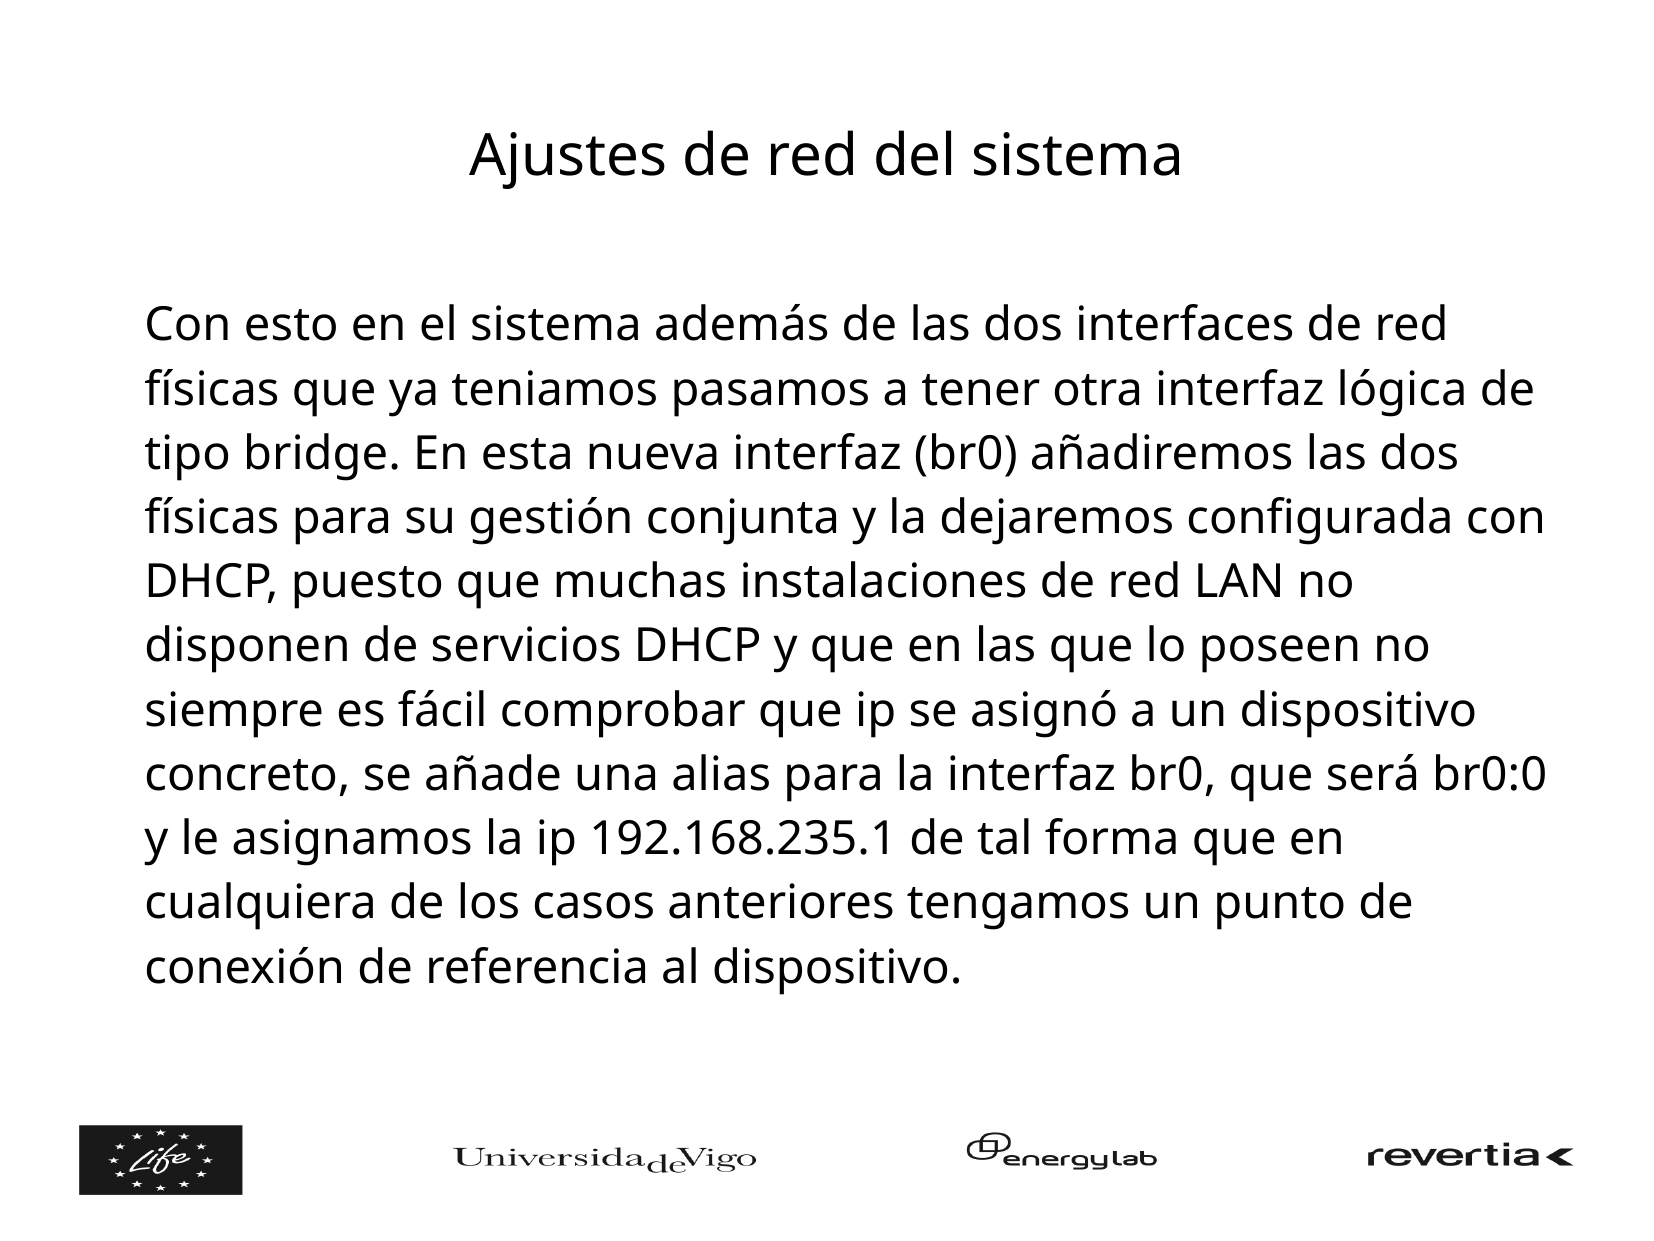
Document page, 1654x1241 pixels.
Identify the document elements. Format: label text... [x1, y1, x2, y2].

list Con esto en el sistema además de las dos interfaces de red físicas que ya teniamos pasamos a tener otra interfaz lógica de tipo bridge. En esta nueva interfaz (br0) añadiremos las dos físicas para su gestión conjunta y la dejaremos configurada con DHCP, puesto que muchas instalaciones de red LAN no disponen de servicios DHCP y que en las que lo poseen no siempre es fácil comprobar que ip se asignó a un dispositivo concreto, se añade una alias para la interfaz br0, que será br0:0 y le asignamos la ip 192.168.235.1 de tal forma que en cualquiera de los casos anteriores tengamos un punto de conexión de referencia al dispositivo. [82, 290, 1571, 1010]
picture [0, 1009, 1654, 1241]
title Ajustes de red del sistema [82, 49, 1571, 257]
